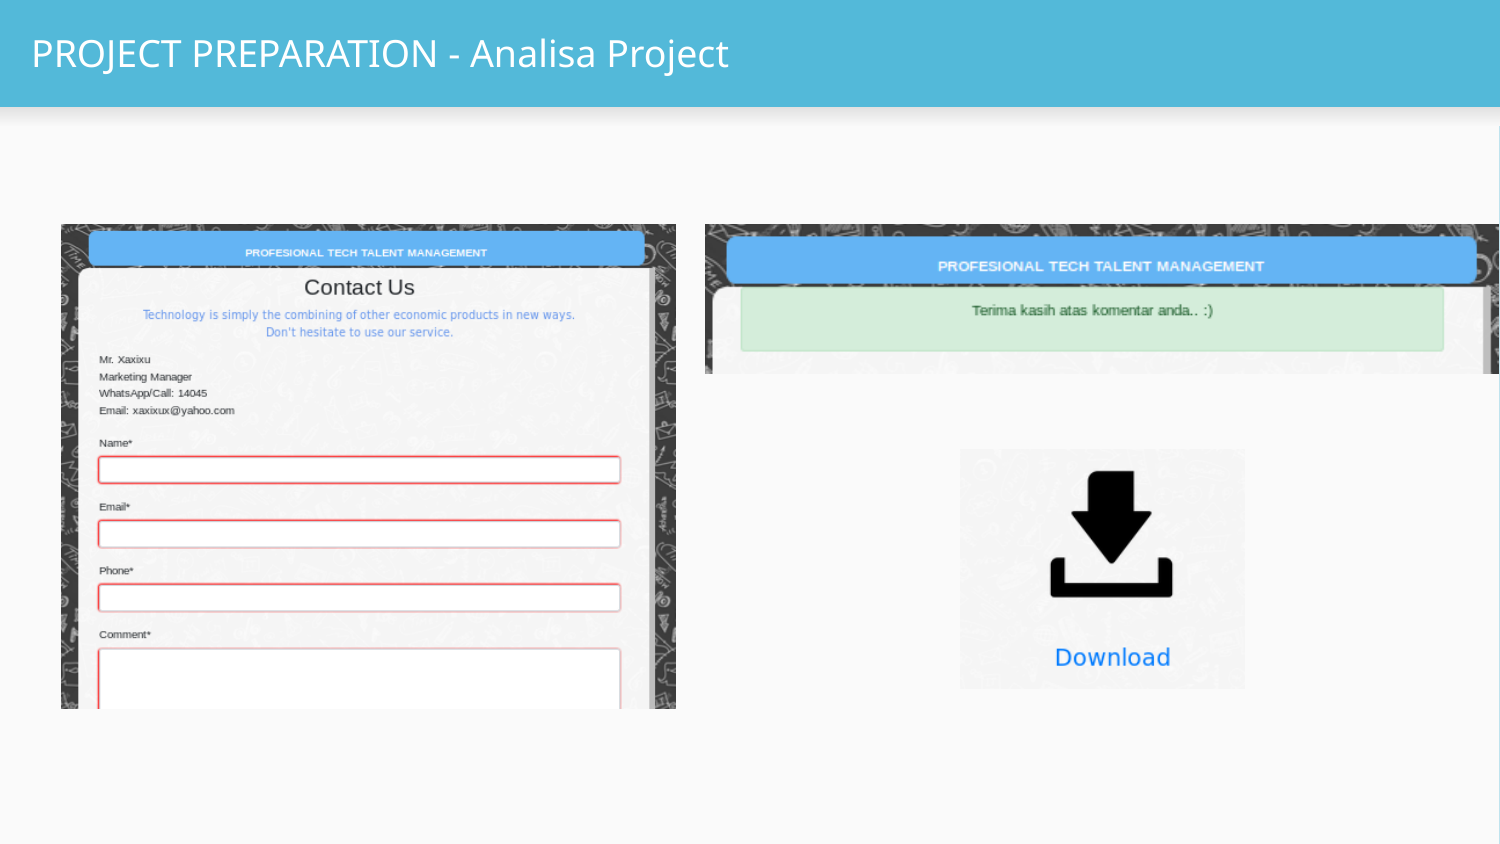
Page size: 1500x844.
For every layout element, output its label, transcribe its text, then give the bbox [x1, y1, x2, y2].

picture [705, 224, 1499, 374]
picture [960, 449, 1245, 689]
picture [61, 224, 676, 709]
title PROJECT PREPARATION - Analisa Project [16, 2, 1464, 102]
